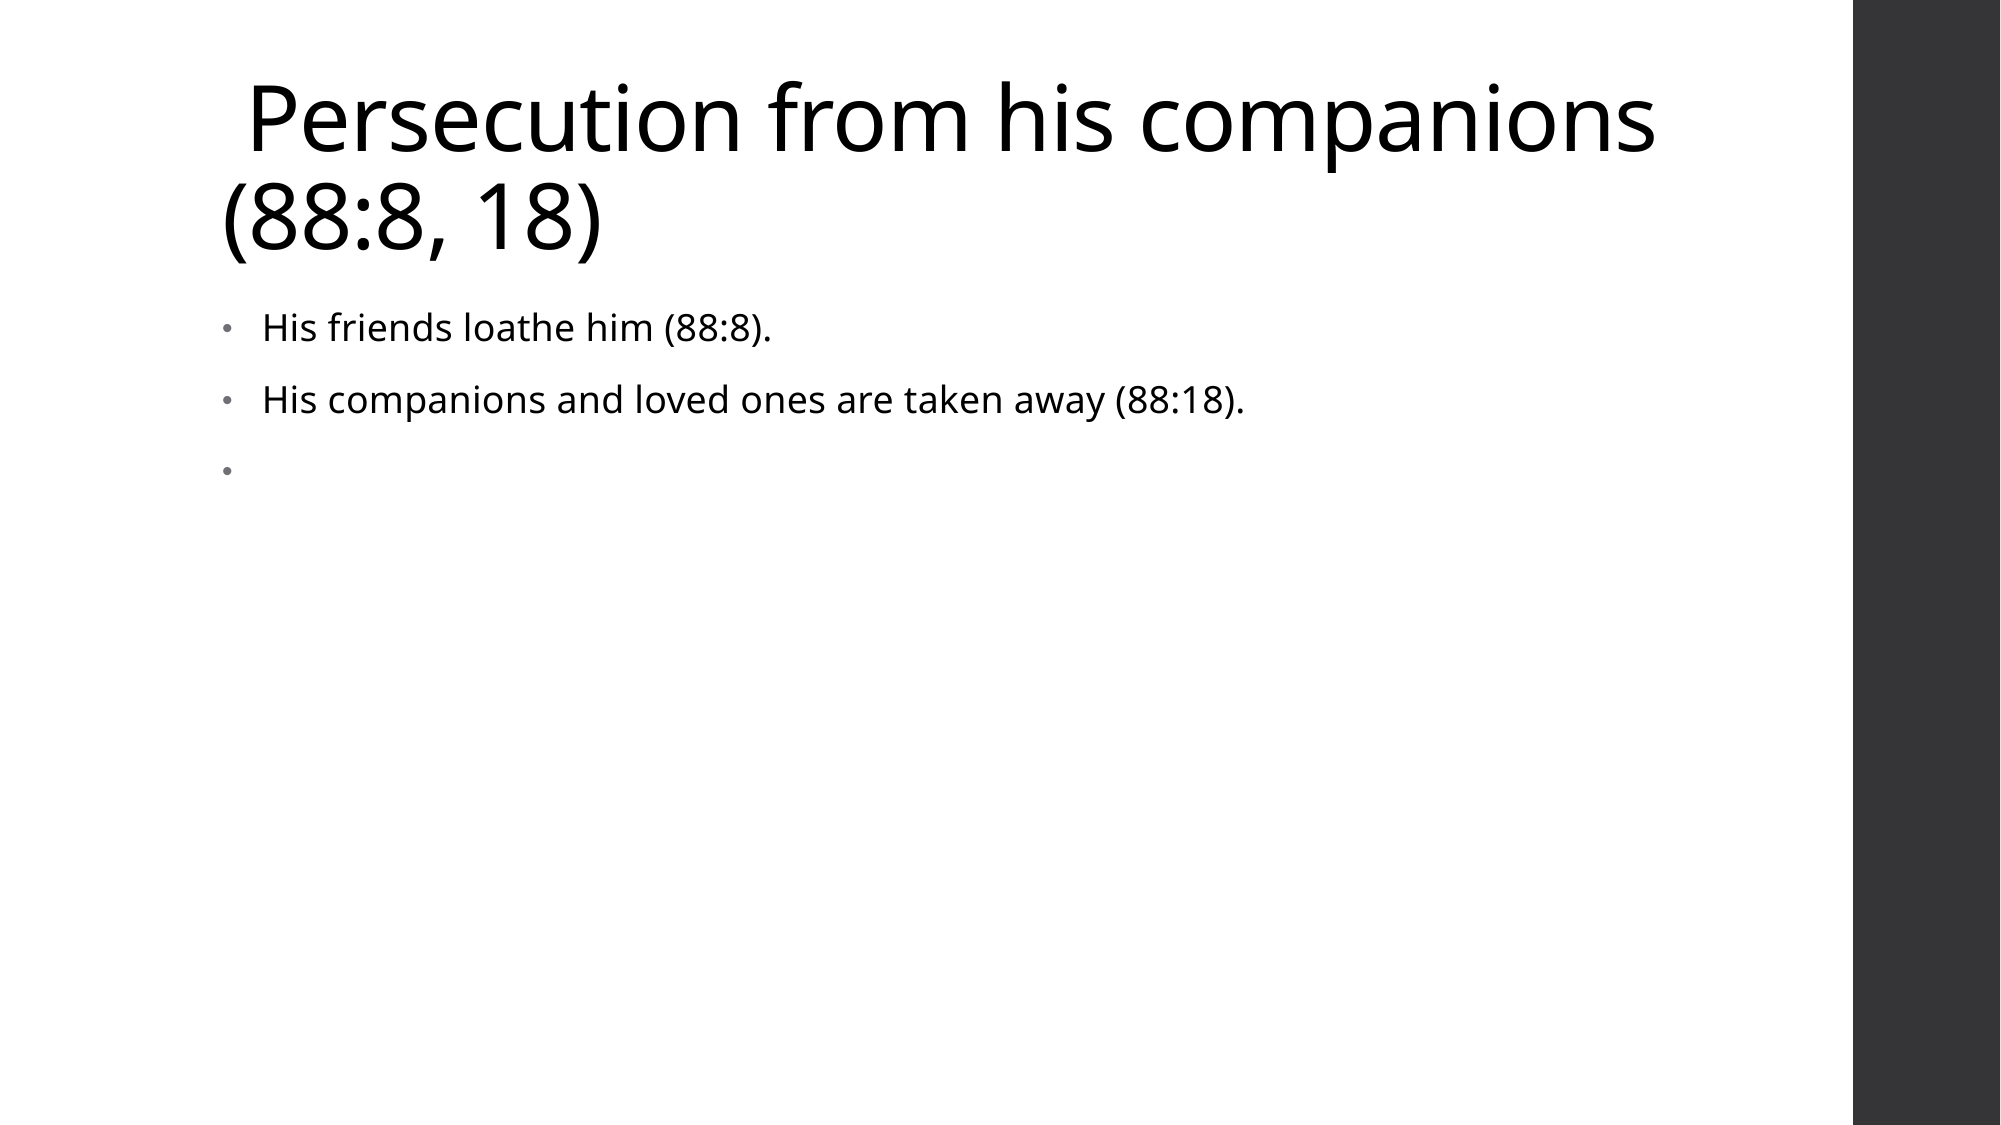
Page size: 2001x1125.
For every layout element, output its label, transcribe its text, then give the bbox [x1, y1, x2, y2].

title Persecution from his companions (88:8, 18) [206, 60, 1797, 278]
list His friends loathe him (88:8). His companions and loved ones are taken away (88:18). [206, 299, 1617, 1014]
